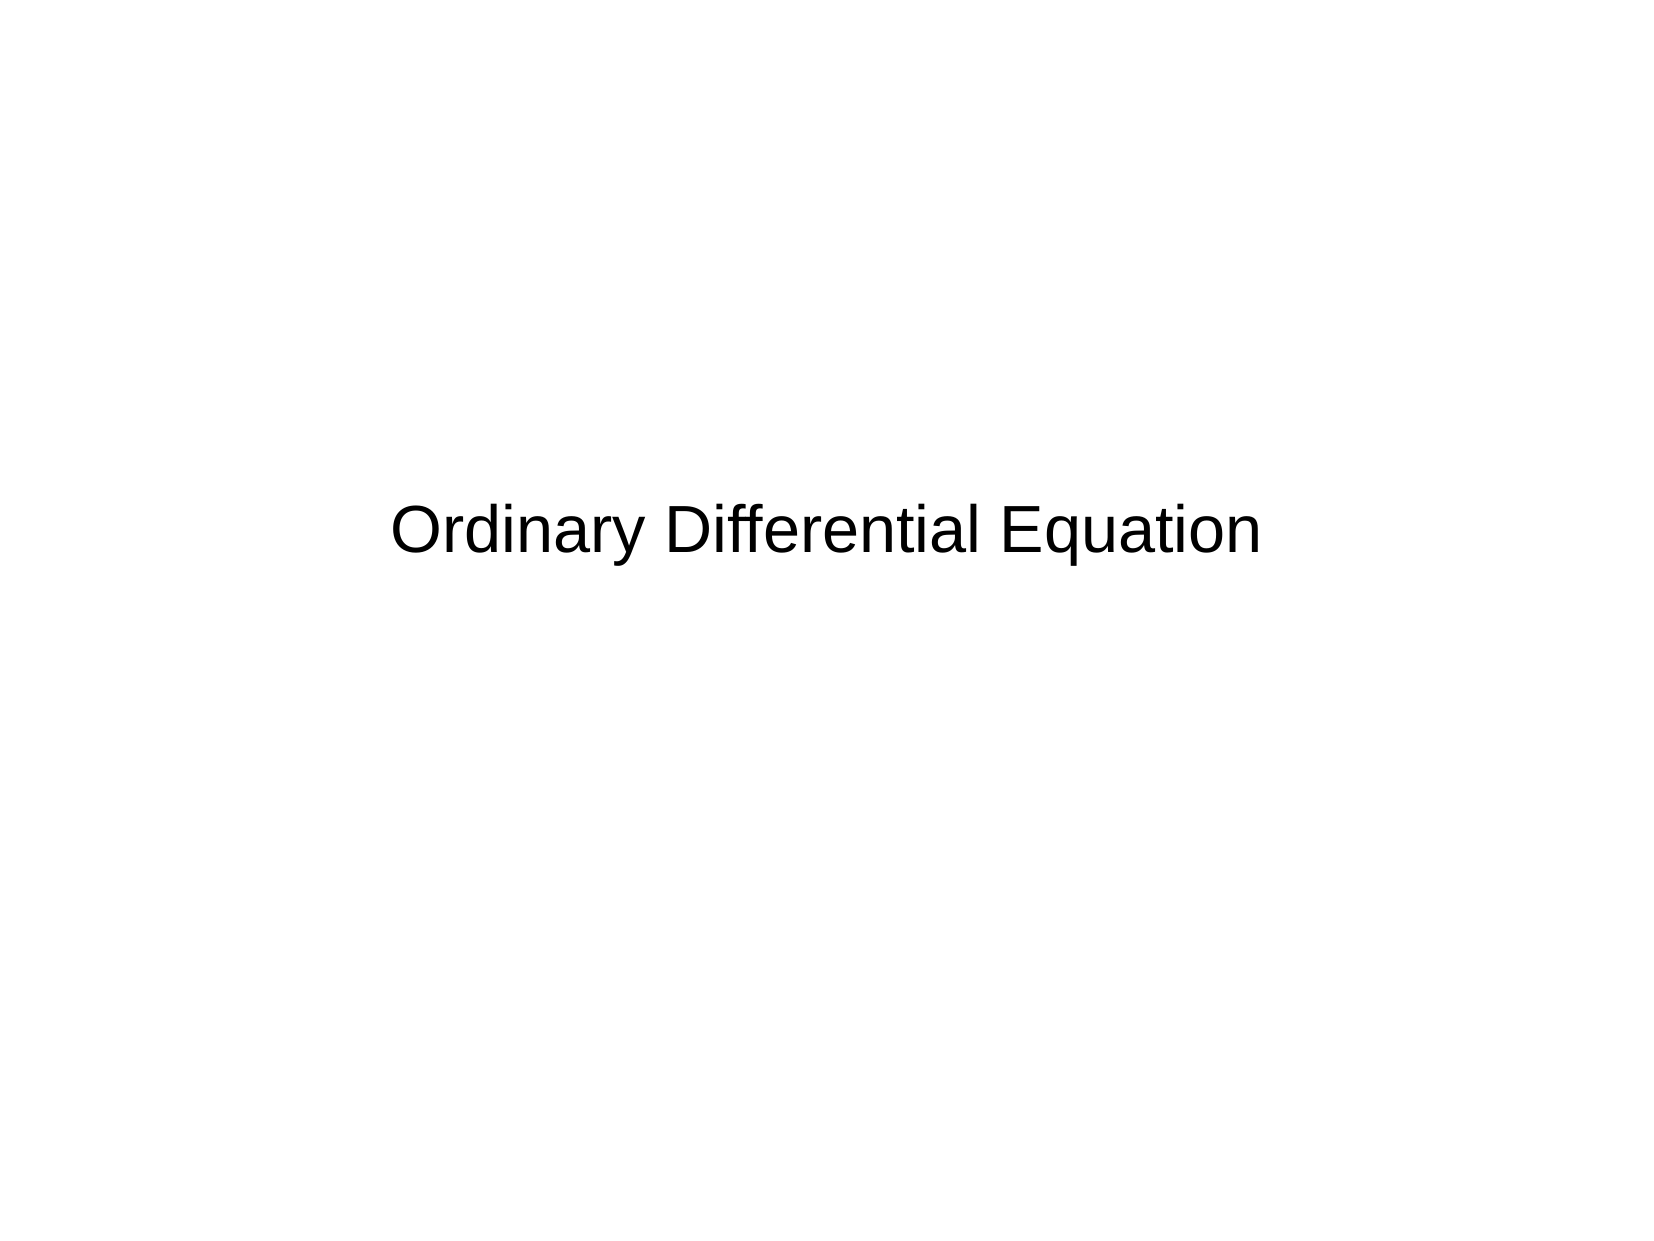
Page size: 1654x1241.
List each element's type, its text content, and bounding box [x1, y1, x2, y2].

subtitle Ordinary Differential Equation [82, 49, 1571, 1010]
